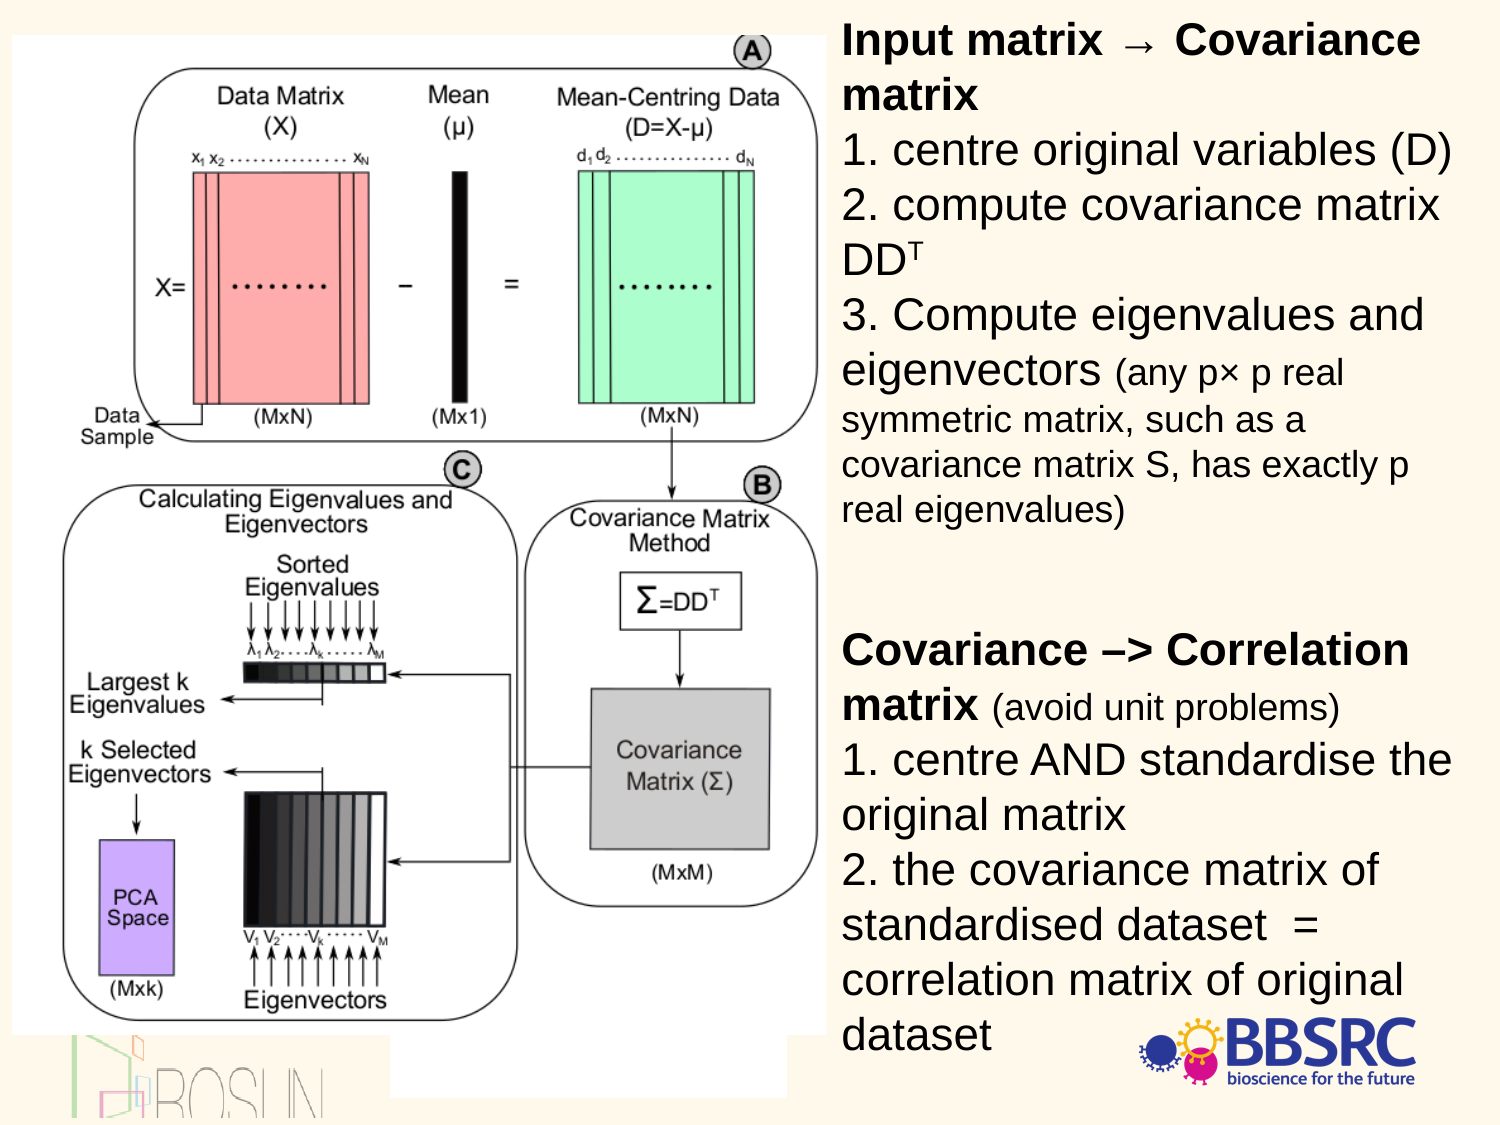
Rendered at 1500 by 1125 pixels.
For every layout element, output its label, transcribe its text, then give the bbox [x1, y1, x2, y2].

picture [11, 35, 826, 1118]
text_box Input matrix → Covariance matrix 1. centre original variables (D) 2. compute covariance matrix DDT 3. Compute eigenvalues and eigenvectors (any p× p real symmetric matrix, such as a covariance matrix S, has exactly p real eigenvalues) Covariance –> Correlation matrix (avoid unit problems) 1. centre AND standardise the original matrix 2. the covariance matrix of standardised dataset = correlation matrix of original dataset [826, 2, 1477, 1075]
picture [1137, 1075, 1416, 1092]
